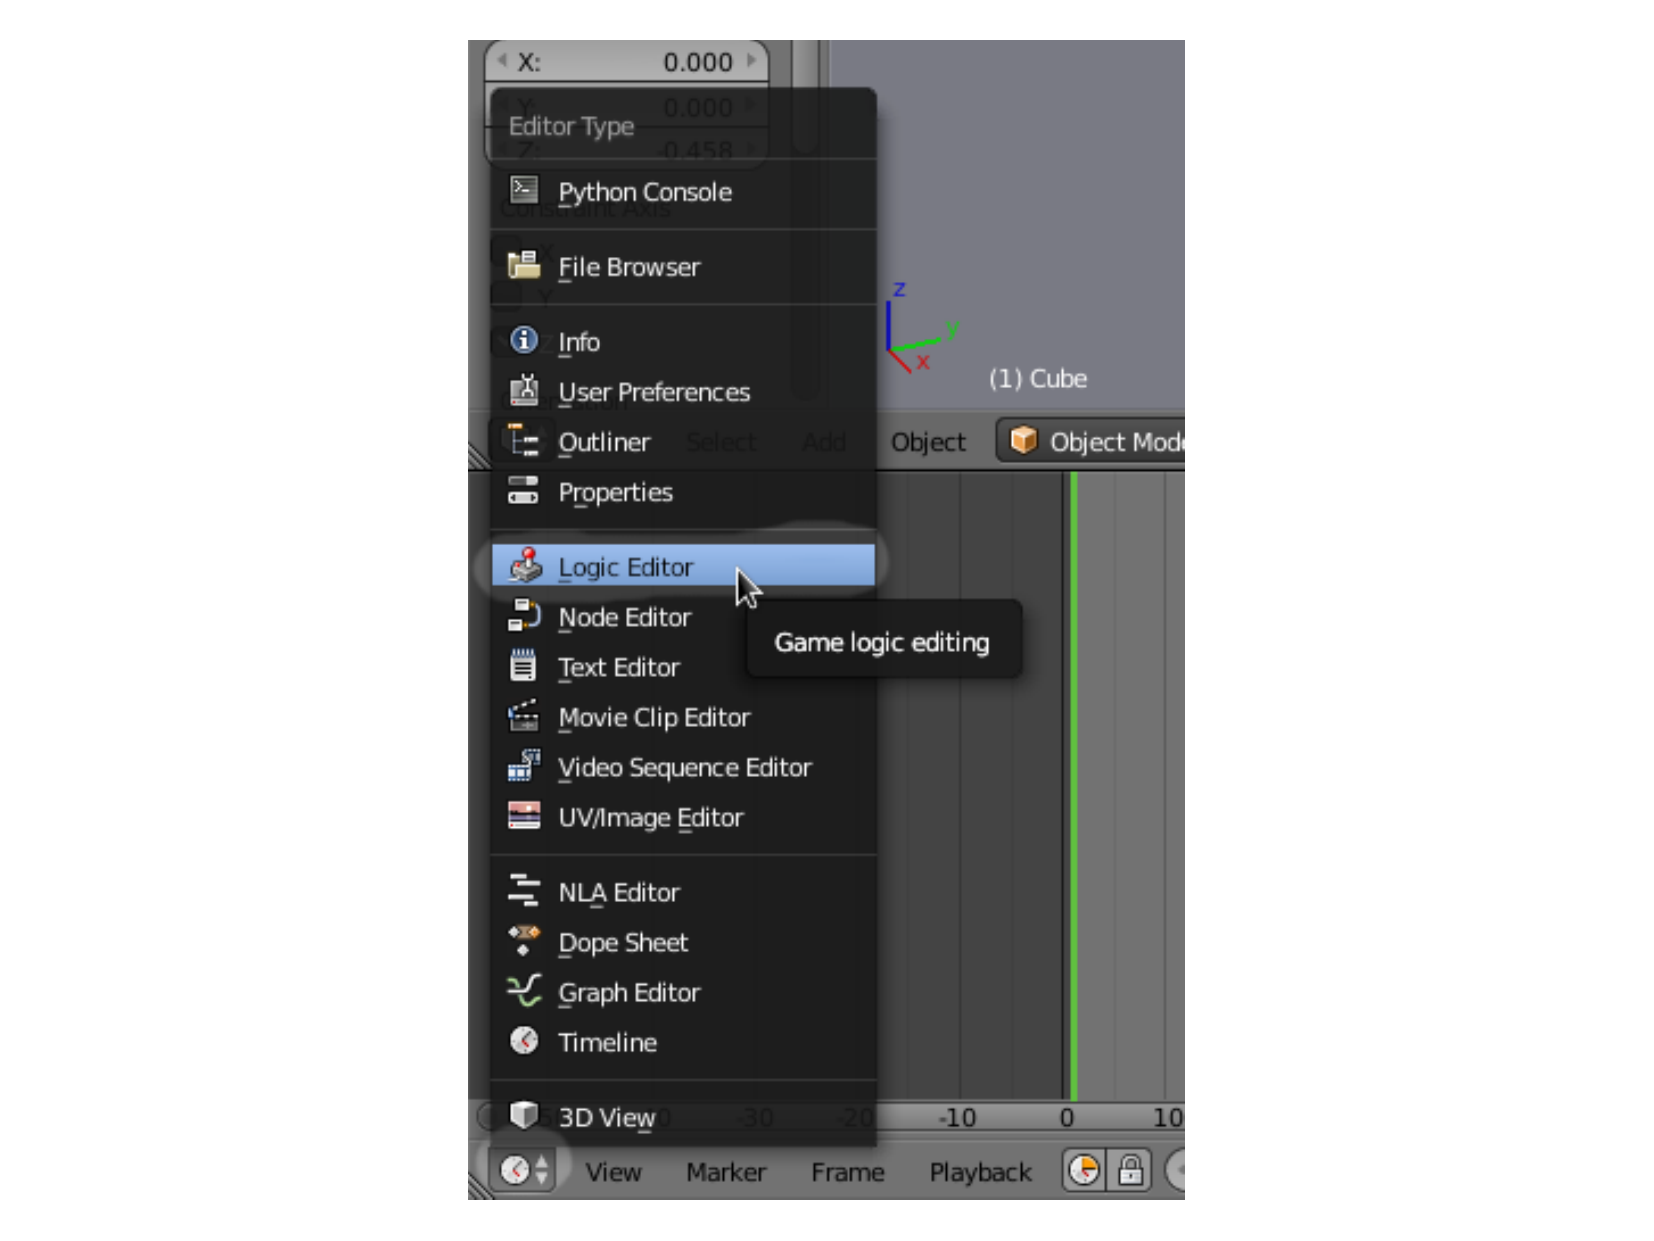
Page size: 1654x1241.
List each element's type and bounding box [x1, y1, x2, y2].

picture [468, 40, 1185, 1200]
